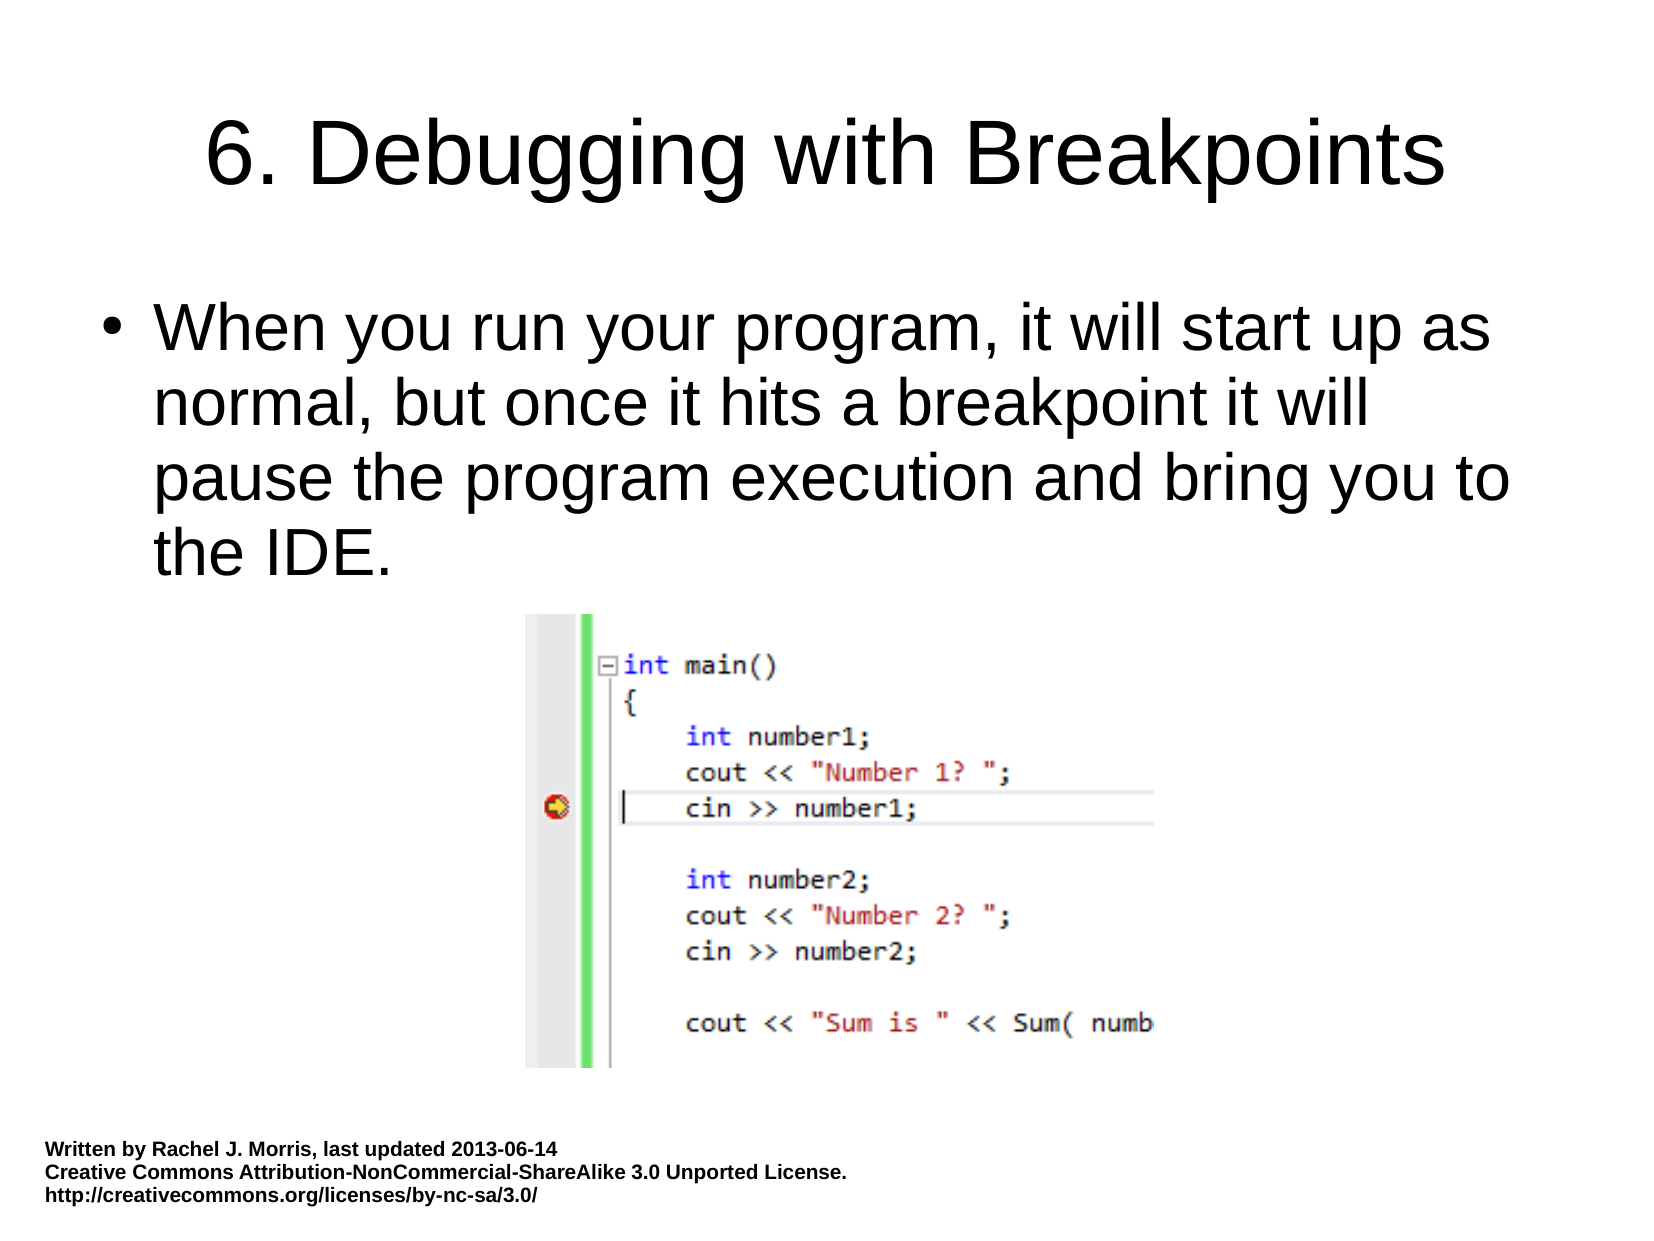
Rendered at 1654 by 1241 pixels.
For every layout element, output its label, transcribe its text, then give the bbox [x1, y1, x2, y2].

title 6. Debugging with Breakpoints [82, 49, 1571, 257]
list When you run your program, it will start up as normal, but once it hits a breakpoint it will pause the program execution and bring you to the IDE. [82, 290, 1538, 1010]
picture [525, 614, 1154, 1068]
